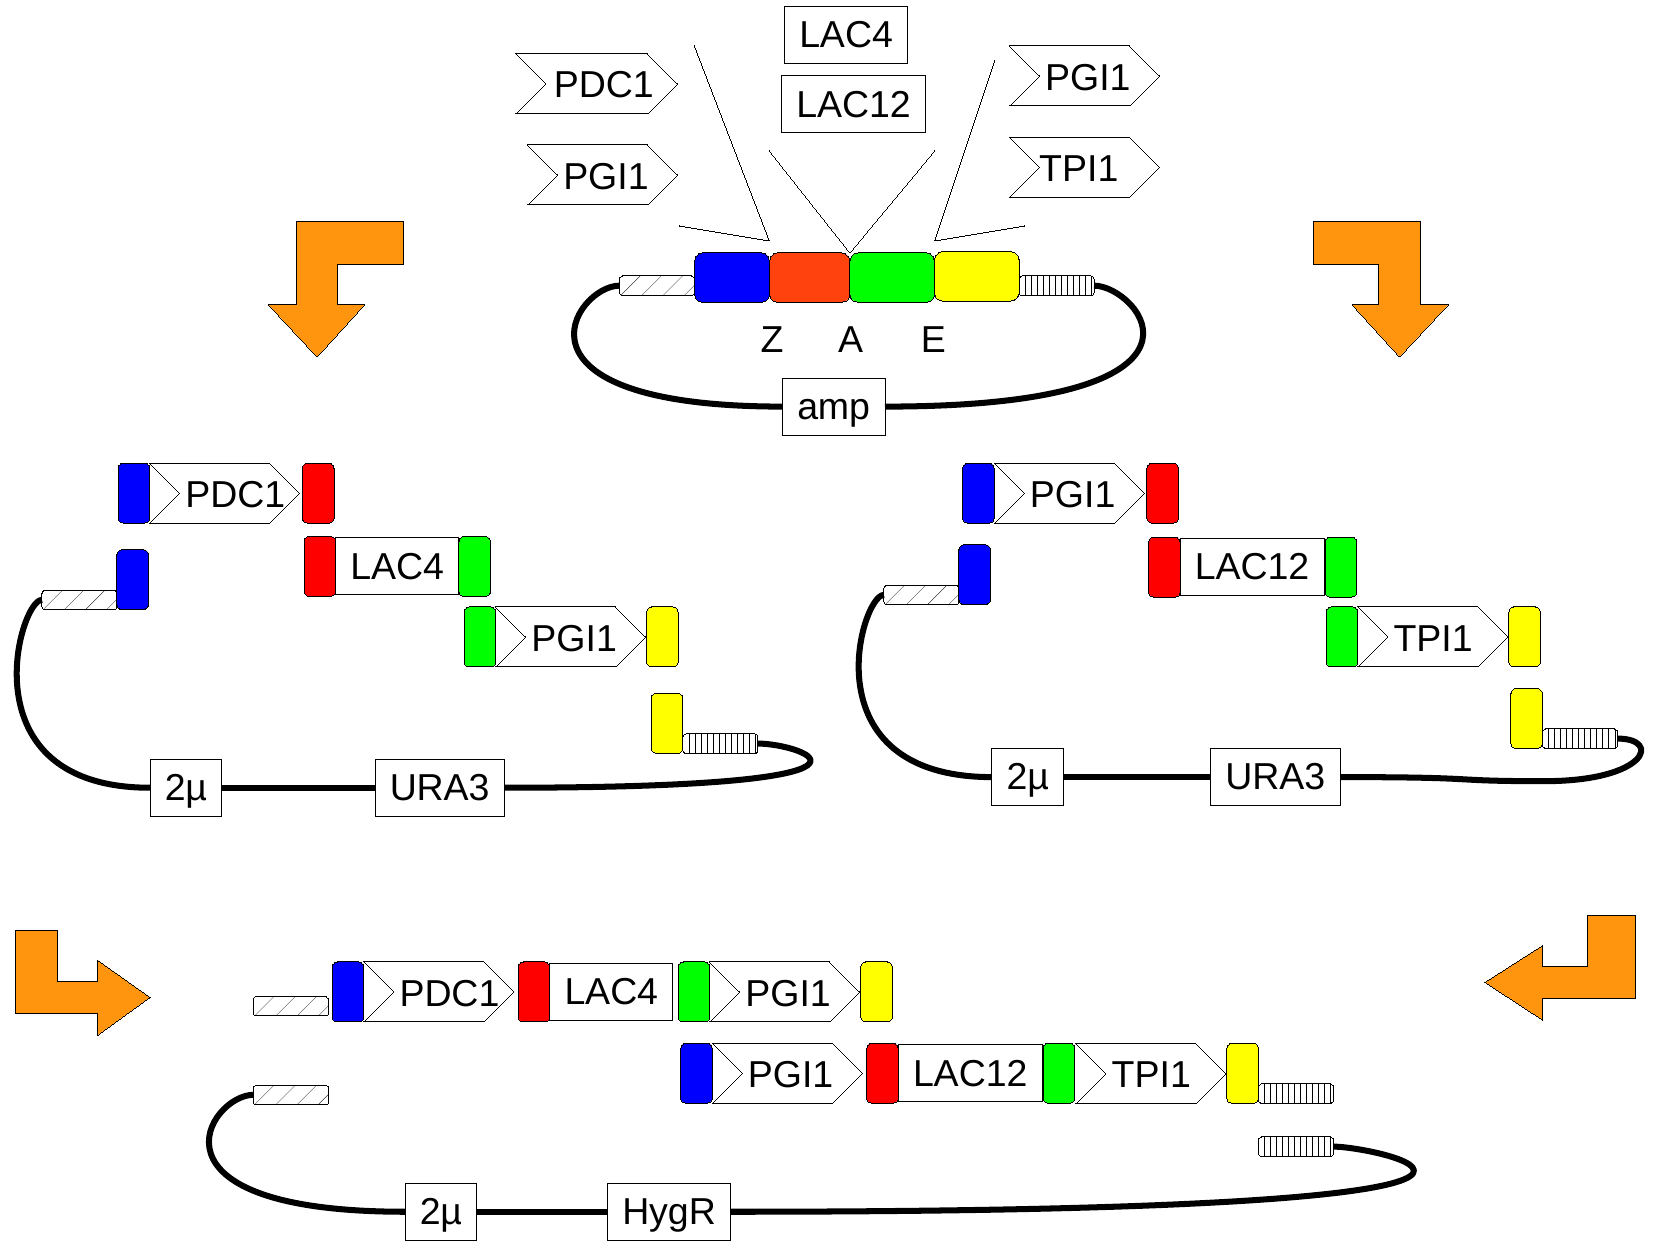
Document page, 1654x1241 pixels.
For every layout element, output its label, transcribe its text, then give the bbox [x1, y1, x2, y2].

text_box amp [782, 378, 886, 436]
text_box [1510, 688, 1618, 749]
text_box [1326, 606, 1358, 667]
text_box PGI1 [730, 965, 846, 1022]
text_box [304, 536, 336, 597]
text_box URA3 [1210, 748, 1341, 806]
text_box 2µ [991, 748, 1064, 806]
text_box LAC4 [335, 537, 459, 595]
text_box PGI1 [733, 1046, 849, 1104]
text_box LAC12 [898, 1044, 1043, 1102]
text_box [860, 961, 893, 1022]
text_box PDC1 [170, 466, 301, 524]
text_box [1484, 915, 1636, 1021]
text_box [1258, 1136, 1334, 1157]
text_box [118, 463, 150, 524]
text_box [619, 251, 1095, 303]
text_box TPI1 [1378, 609, 1488, 667]
text_box [253, 996, 329, 1016]
text_box URA3 [375, 759, 505, 817]
text_box [518, 961, 550, 1022]
text_box [1043, 1043, 1075, 1104]
text_box TPI1 [1096, 1046, 1206, 1104]
text_box TPI1 [1024, 140, 1134, 198]
text_box 2µ [405, 1183, 477, 1241]
text_box [962, 463, 995, 524]
text_box LAC12 [781, 75, 926, 133]
text_box [41, 549, 149, 610]
text_box [1325, 537, 1357, 598]
text_box LAC4 [549, 963, 673, 1021]
text_box Z [745, 311, 799, 368]
text_box A [823, 311, 879, 368]
text_box [883, 544, 991, 605]
text_box PDC1 [539, 55, 669, 113]
text_box [458, 536, 491, 597]
text_box [866, 1043, 898, 1104]
text_box [15, 930, 151, 1036]
text_box HygR [607, 1183, 731, 1241]
text_box [253, 1085, 329, 1105]
text_box [1148, 537, 1180, 598]
text_box PDC1 [384, 965, 515, 1022]
text_box [646, 606, 679, 667]
text_box [680, 1043, 713, 1104]
text_box 2µ [150, 759, 222, 817]
text_box [464, 606, 496, 667]
text_box PGI1 [1030, 49, 1146, 106]
text_box [1226, 1043, 1334, 1104]
text_box [302, 463, 335, 524]
text_box LAC4 [784, 6, 908, 64]
text_box LAC12 [1180, 538, 1325, 596]
text_box E [906, 311, 961, 368]
text_box [332, 961, 364, 1022]
text_box PGI1 [1015, 466, 1131, 524]
text_box [1508, 606, 1541, 667]
text_box PGI1 [548, 148, 664, 205]
text_box [1146, 463, 1179, 524]
text_box [651, 693, 758, 754]
text_box [1313, 221, 1449, 357]
text_box [678, 961, 710, 1022]
text_box PGI1 [516, 609, 632, 667]
text_box [268, 221, 404, 357]
